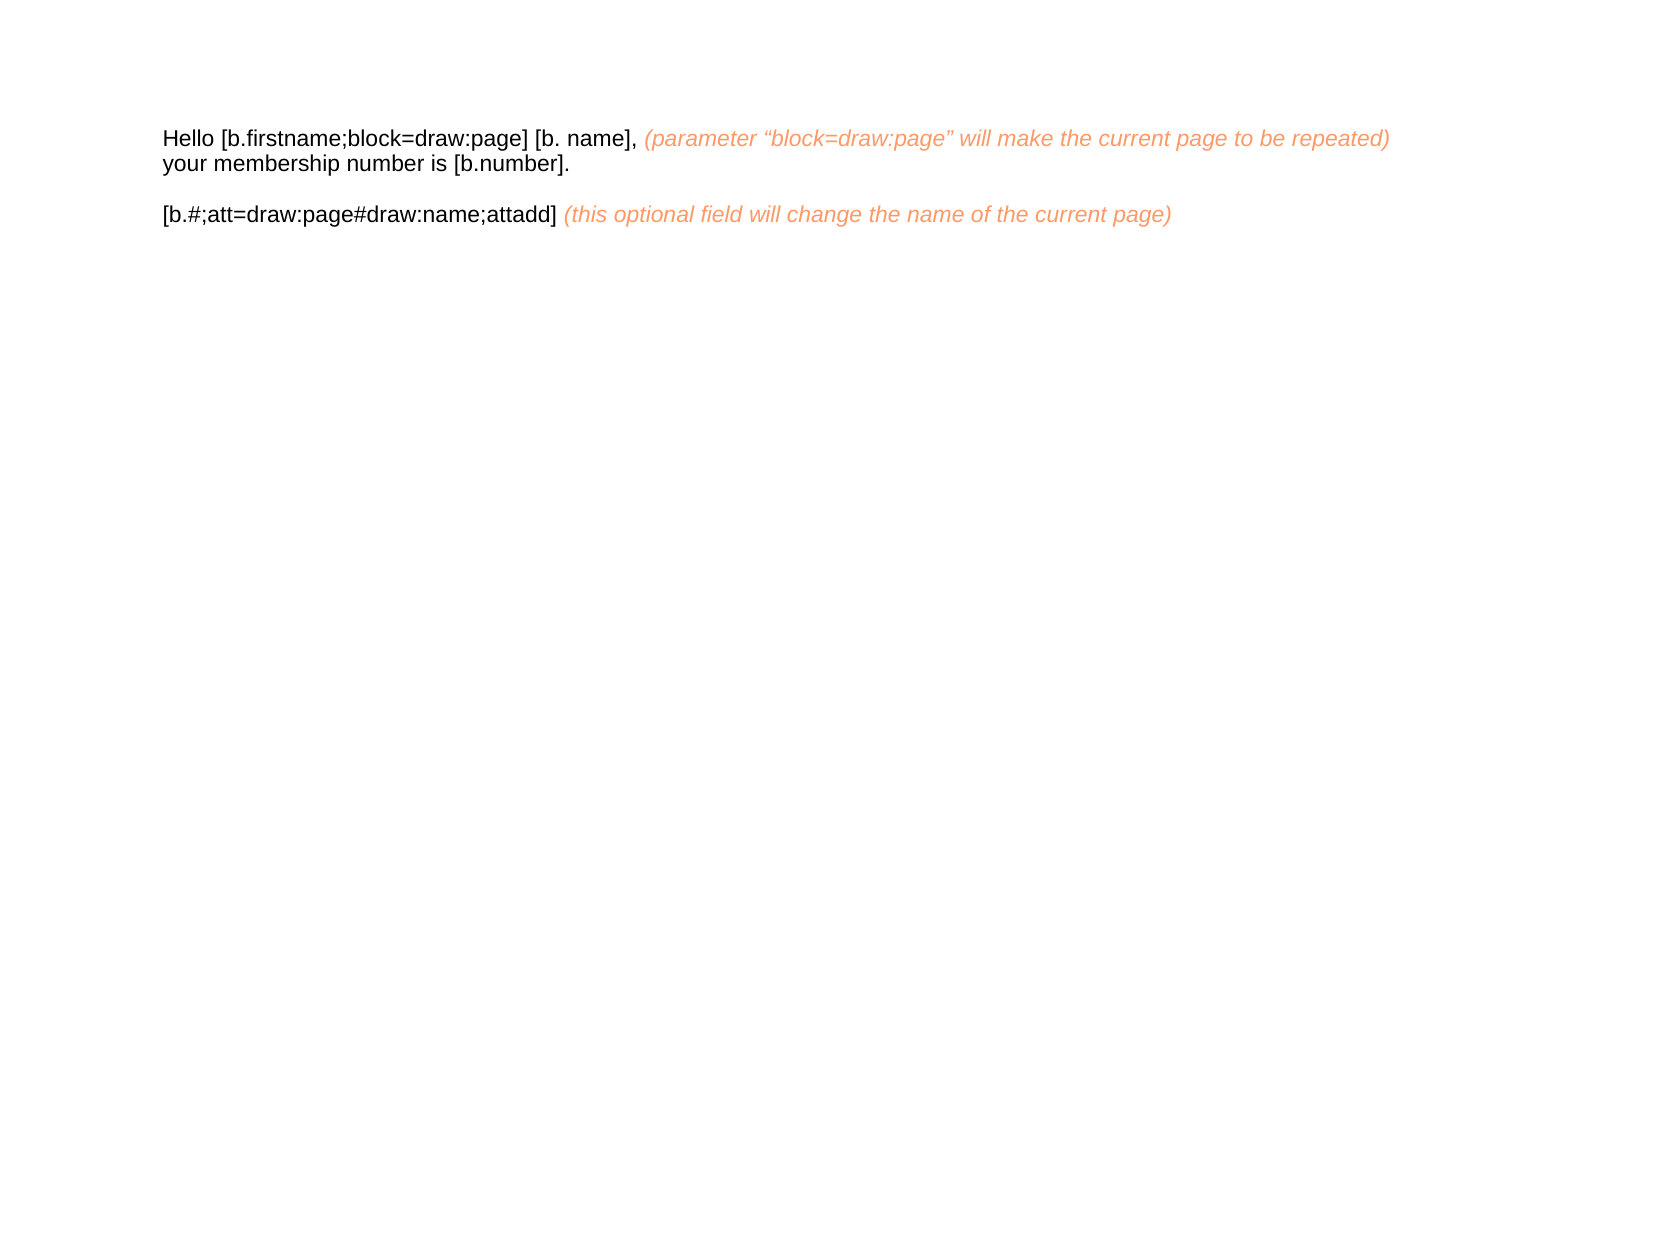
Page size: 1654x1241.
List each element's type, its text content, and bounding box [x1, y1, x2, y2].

text_box Hello [b.firstname;block=draw:page] [b. name], (parameter “block=draw:page” will make the current page to be repeated) your membership number is [b.number]. [b.#;att=draw:page#draw:name;attadd] (this optional field will change the name of the current page) [147, 118, 1536, 532]
